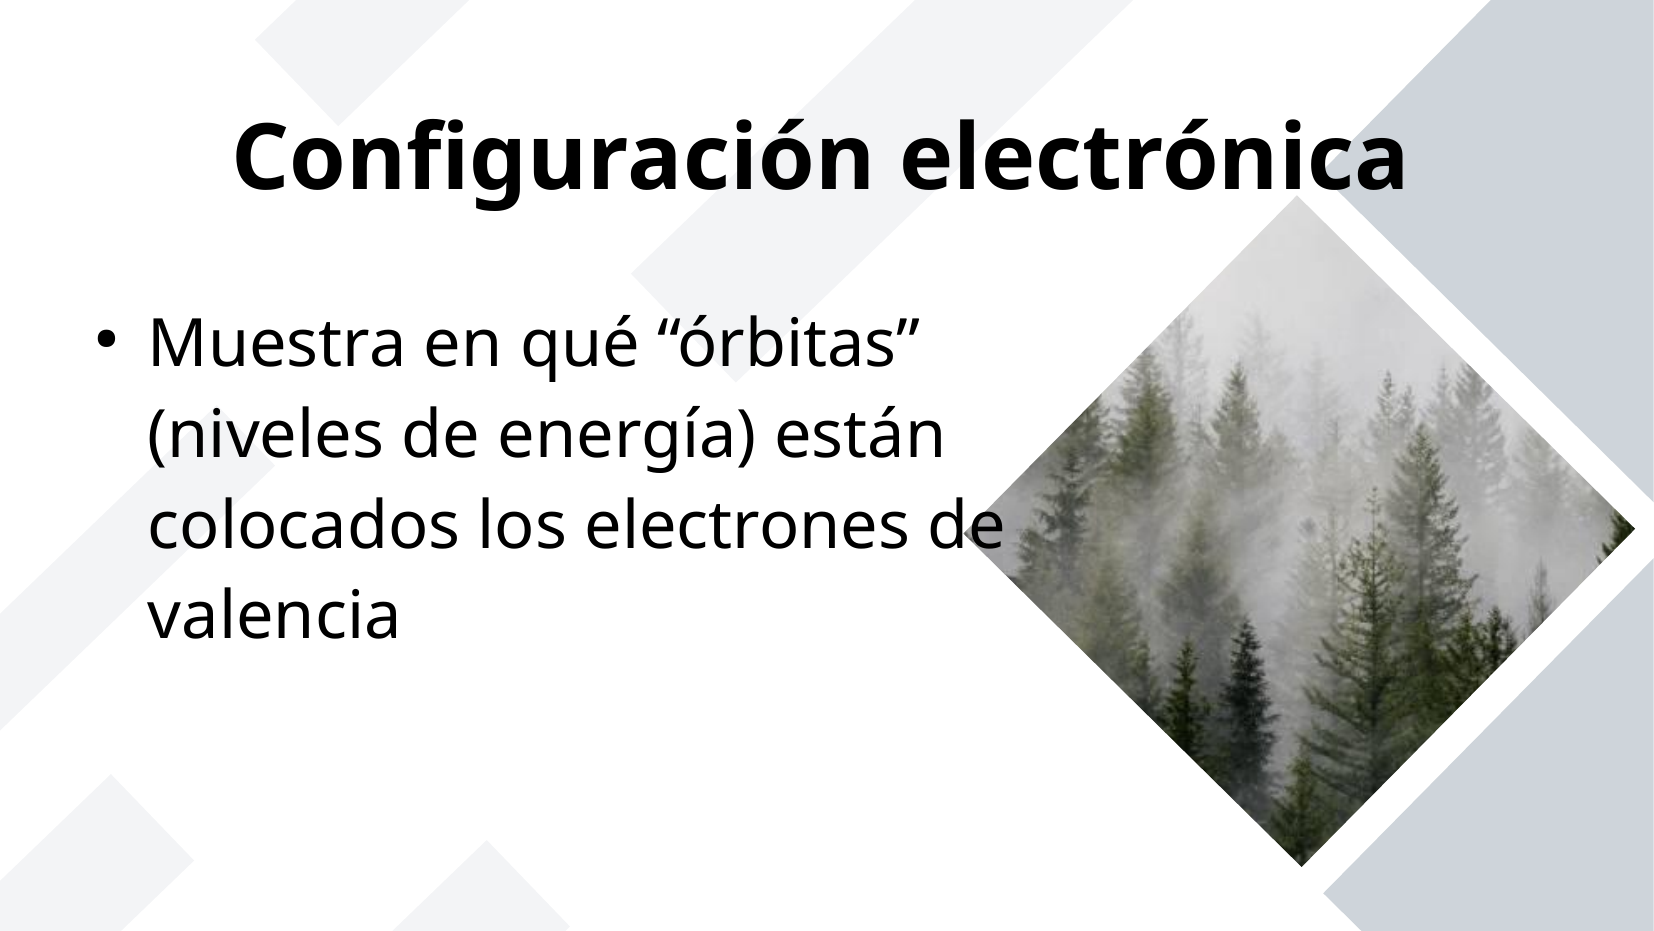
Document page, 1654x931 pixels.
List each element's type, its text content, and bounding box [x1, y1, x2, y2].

text_box [1088, 233, 1636, 867]
title Configuración electrónica [76, 76, 1565, 233]
list Muestra en qué “órbitas” (niveles de energía) están colocados los electrones de valencia [76, 295, 1088, 835]
